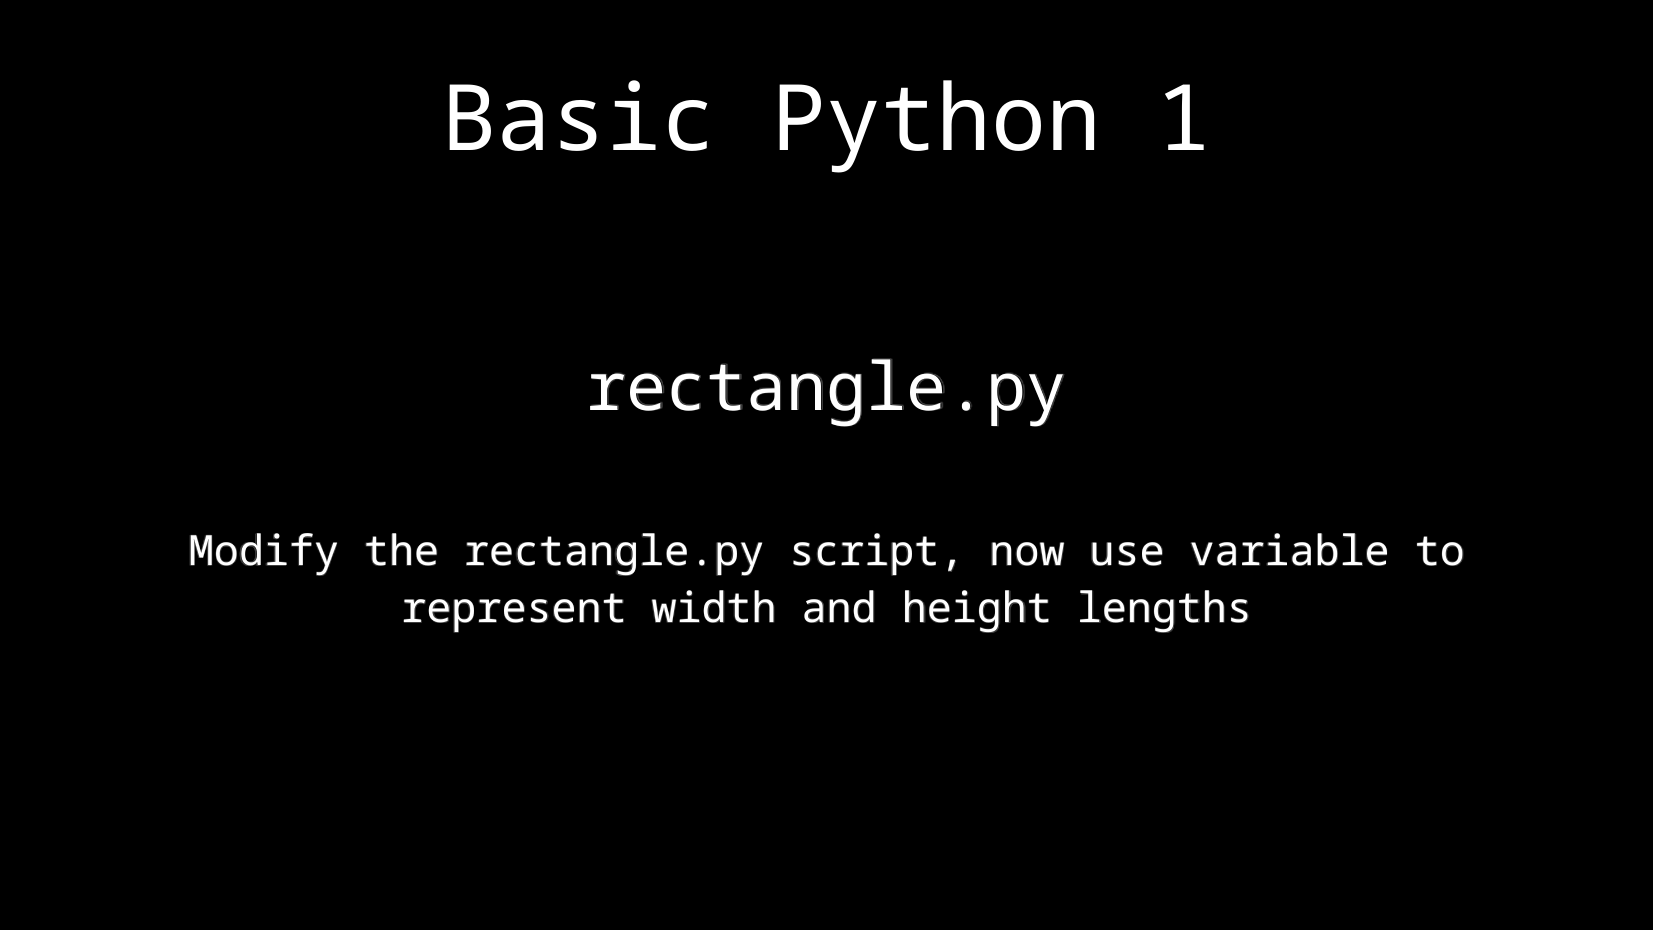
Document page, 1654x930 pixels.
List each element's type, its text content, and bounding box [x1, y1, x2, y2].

subtitle rectangle.py Modify the rectangle.py script, now use variable to represent width and height lengths [82, 217, 1571, 757]
title Basic Python 1 [82, 37, 1571, 193]
